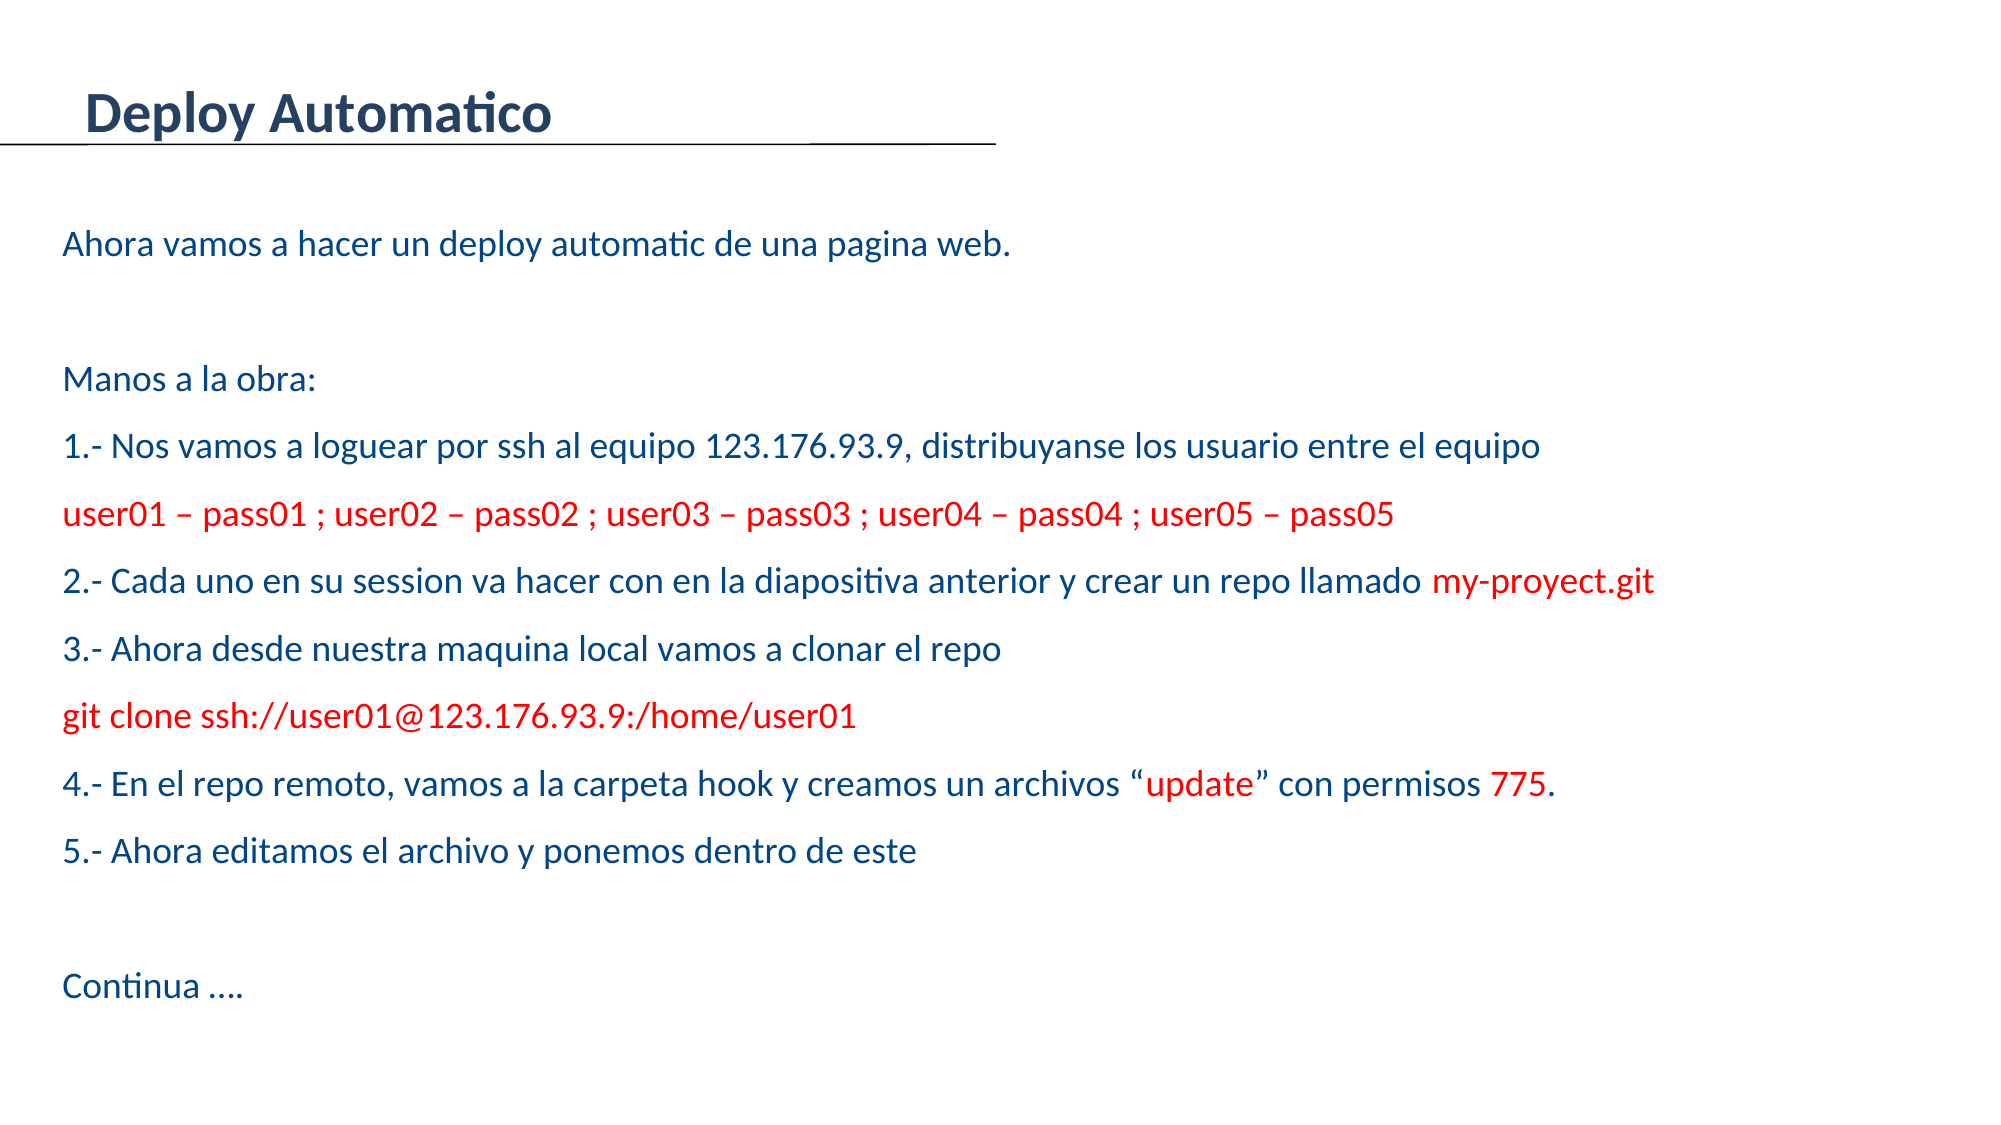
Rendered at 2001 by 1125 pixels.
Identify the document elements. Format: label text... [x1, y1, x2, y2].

text_box Ahora vamos a hacer un deploy automatic de una pagina web. Manos a la obra: 1.- Nos vamos a loguear por ssh al equipo 123.176.93.9, distribuyanse los usuario entre el equipo user01 – pass01 ; user02 – pass02 ; user03 – pass03 ; user04 – pass04 ; user05 – pass05 2.- Cada uno en su session va hacer con en la diapositiva anterior y crear un repo llamado my-proyect.git 3.- Ahora desde nuestra maquina local vamos a clonar el repo git clone ssh://user01@123.176.93.9:/home/user01 4.- En el repo remoto, vamos a la carpeta hook y creamos un archivos “update” con permisos 775. 5.- Ahora editamos el archivo y ponemos dentro de este Continua …. [47, 188, 1931, 1022]
text_box Deploy Automatico [70, 65, 1077, 152]
